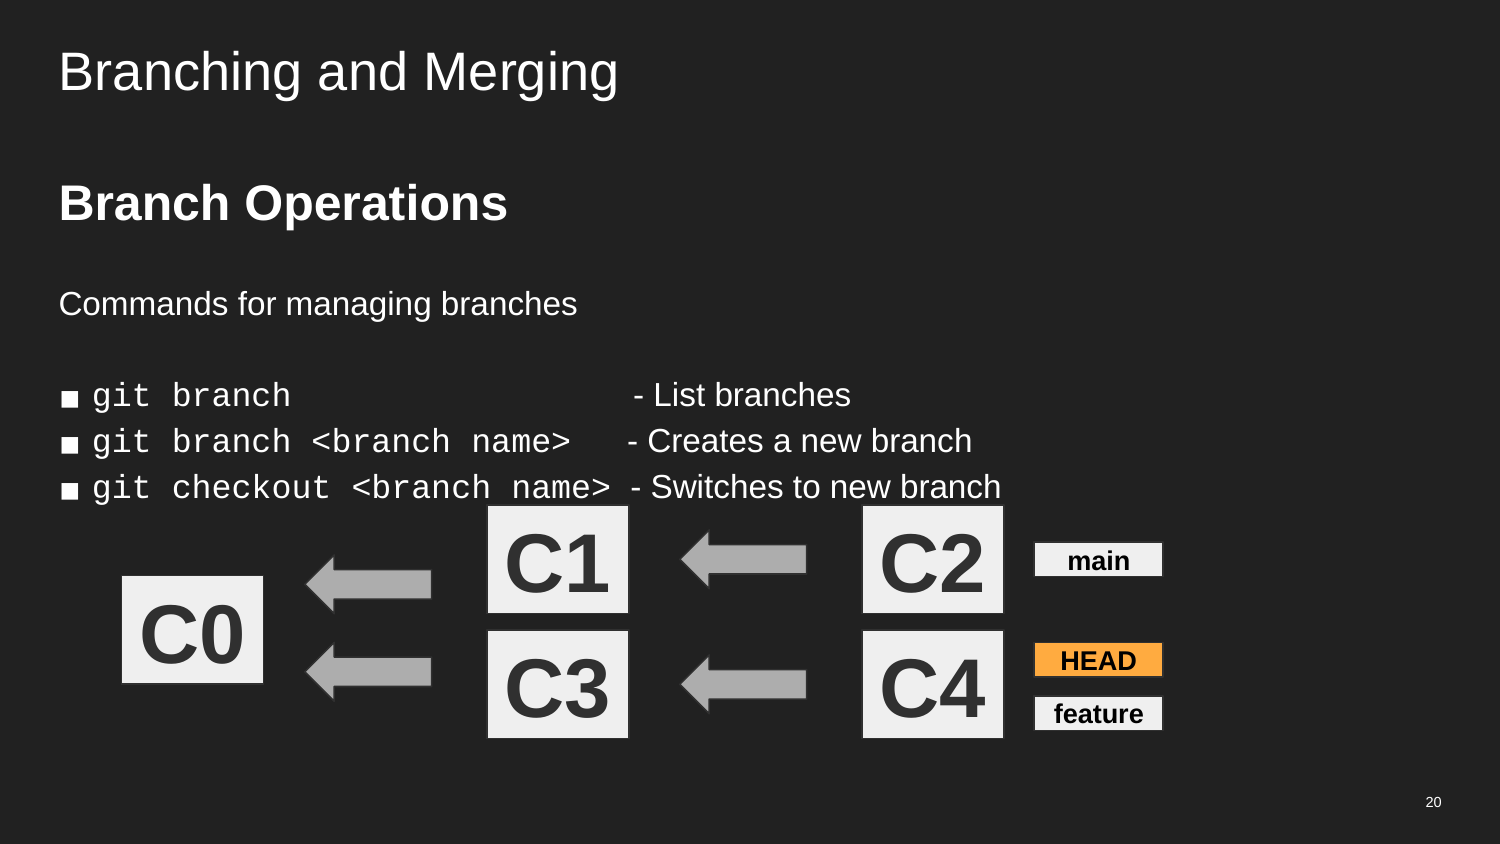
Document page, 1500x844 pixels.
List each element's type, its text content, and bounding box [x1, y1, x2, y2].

title Branching and Merging [58, 36, 1442, 130]
text_box [304, 554, 432, 614]
list Branch Operations Commands for managing branches git branch - List branches git branch <branch name> - Creates a new branch git checkout <branch name> - Switches to new branch [58, 161, 1442, 754]
text_box C1 [486, 504, 629, 614]
text_box main [1034, 542, 1164, 577]
text_box feature [1034, 695, 1164, 731]
text_box C0 [121, 575, 264, 685]
text_box C2 [861, 504, 1004, 614]
text_box [679, 654, 807, 714]
text_box [304, 642, 432, 702]
text_box [679, 529, 807, 589]
text_box C4 [861, 630, 1004, 739]
text_box HEAD [1034, 642, 1164, 677]
slide_number 1 [1392, 793, 1442, 815]
text_box C3 [486, 630, 629, 739]
